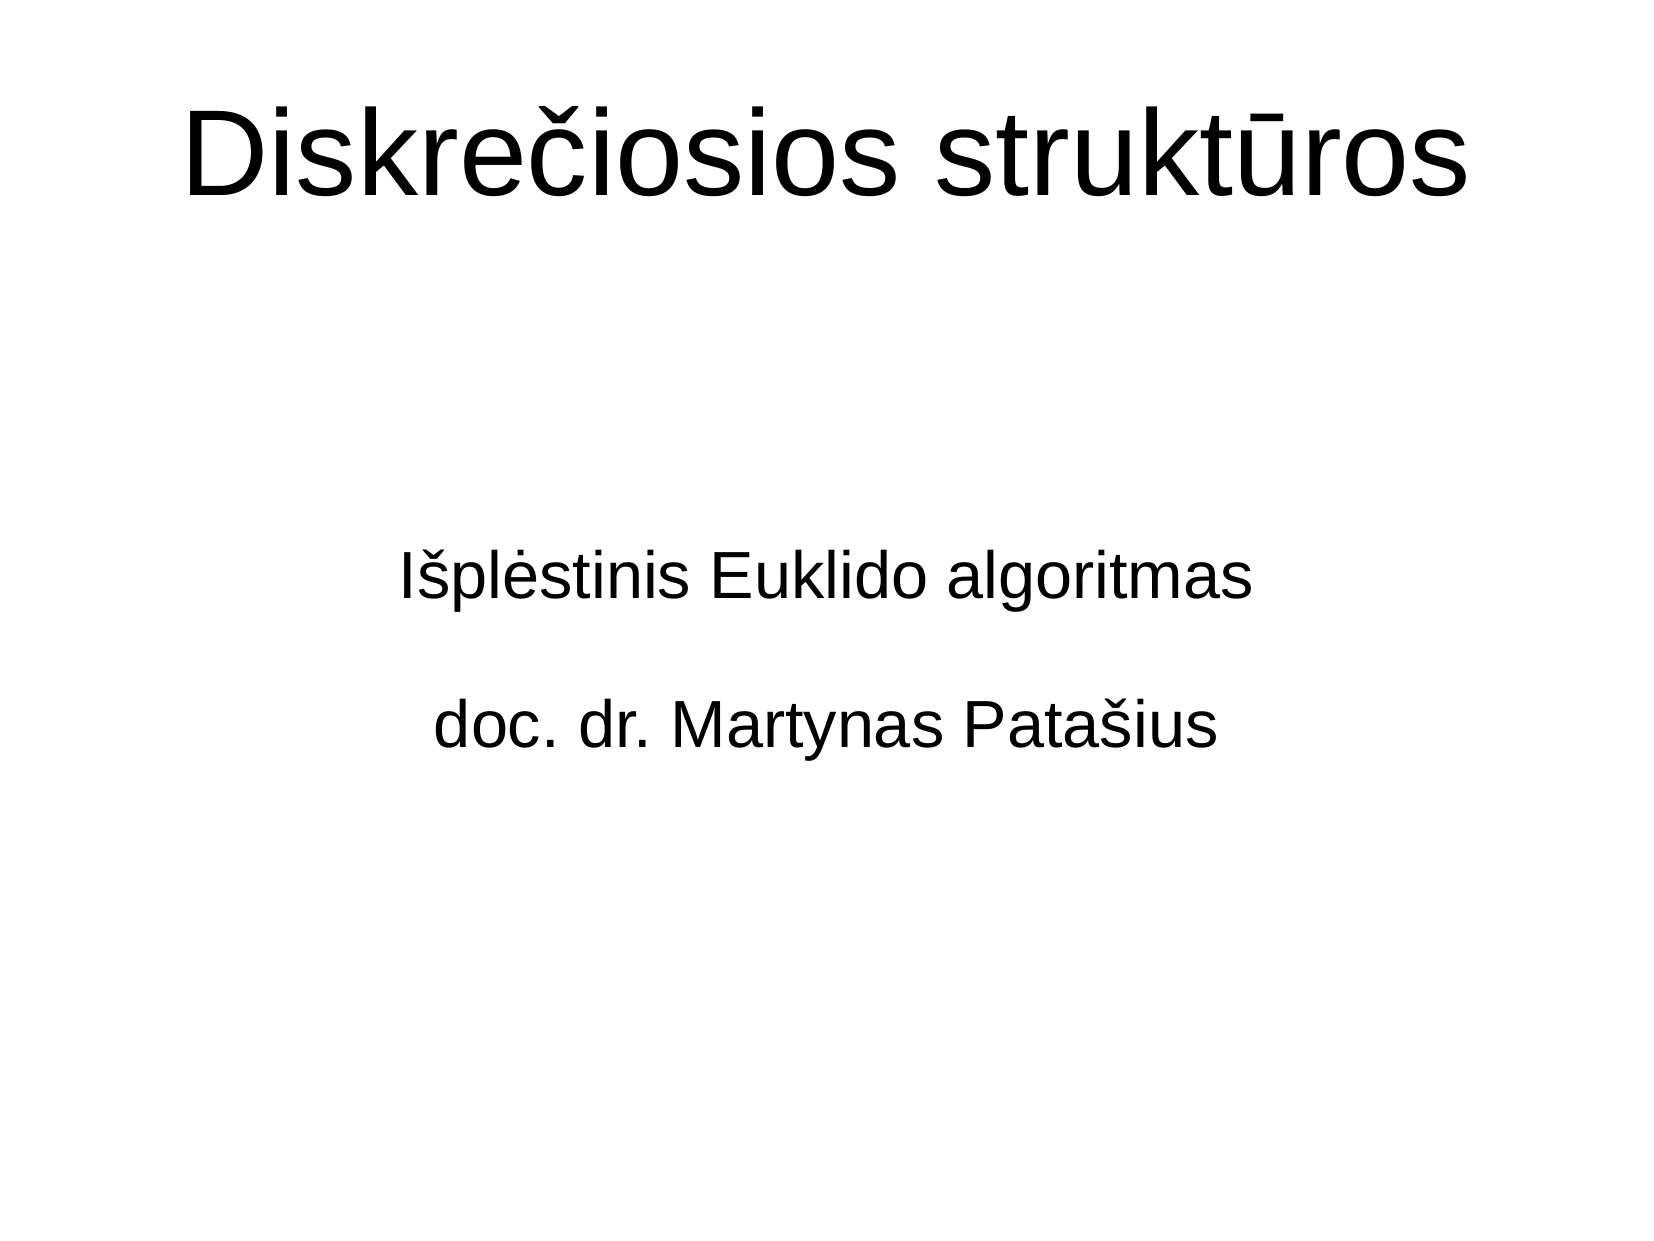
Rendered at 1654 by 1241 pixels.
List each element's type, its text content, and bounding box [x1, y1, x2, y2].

title Diskrečiosios struktūros [82, 49, 1571, 257]
subtitle Išplėstinis Euklido algoritmas doc. dr. Martynas Patašius [82, 290, 1571, 1010]
